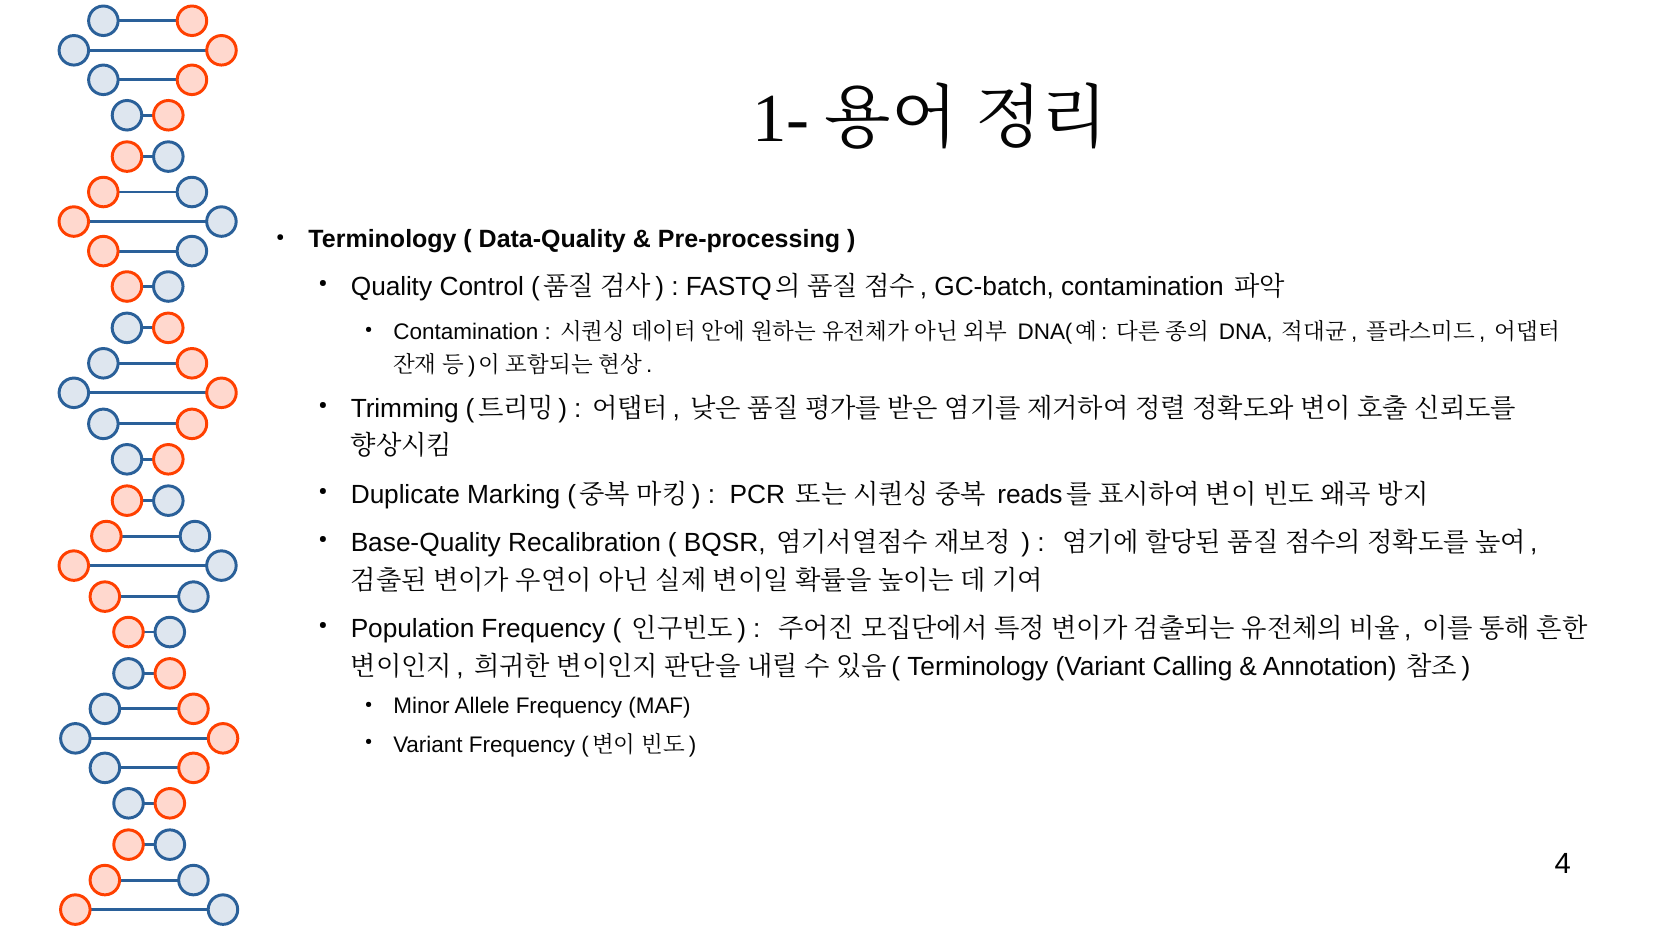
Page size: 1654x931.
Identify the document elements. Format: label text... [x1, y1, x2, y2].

list Terminology ( Data‑Quality & Pre‑processing ) Quality Control (품질 검사) : FASTQ의 품질 점수, GC-batch, contamination 파악 Contamination : 시퀀싱 데이터 안에 원하는 유전체가 아닌 외부 DNA(예: 다른 종의 DNA, 적대균, 플라스미드, 어댑터 잔재 등)이 포함되는 현상. Trimming (트리밍) : 어탭터, 낮은 품질 평가를 받은 염기를 제거하여 정렬 정확도와 변이 호출 신뢰도를 향상시킴 Duplicate Marking (중복 마킹) : PCR 또는 시퀀싱 중복 reads를 표시하여 변이 빈도 왜곡 방지 Base‑Quality Recalibration ( BQSR, 염기서열점수 재보정 ) : 염기에 할당된 품질 점수의 정확도를 높여, 검출된 변이가 우연이 아닌 실제 변이일 확률을 높이는 데 기여 Population Frequency ( 인구빈도) : 주어진 모집단에서 특정 변이가 검출되는 유전체의 비율, 이를 통해 흔한 변이인지, 희귀한 변이인지 판단을 내릴 수 있음( Terminology (Variant Calling & Annotation) 참조) Minor Allele Frequency (MAF) Variant Frequency (변이 빈도) [265, 224, 1595, 764]
title 1-용어 정리 [265, 35, 1595, 189]
